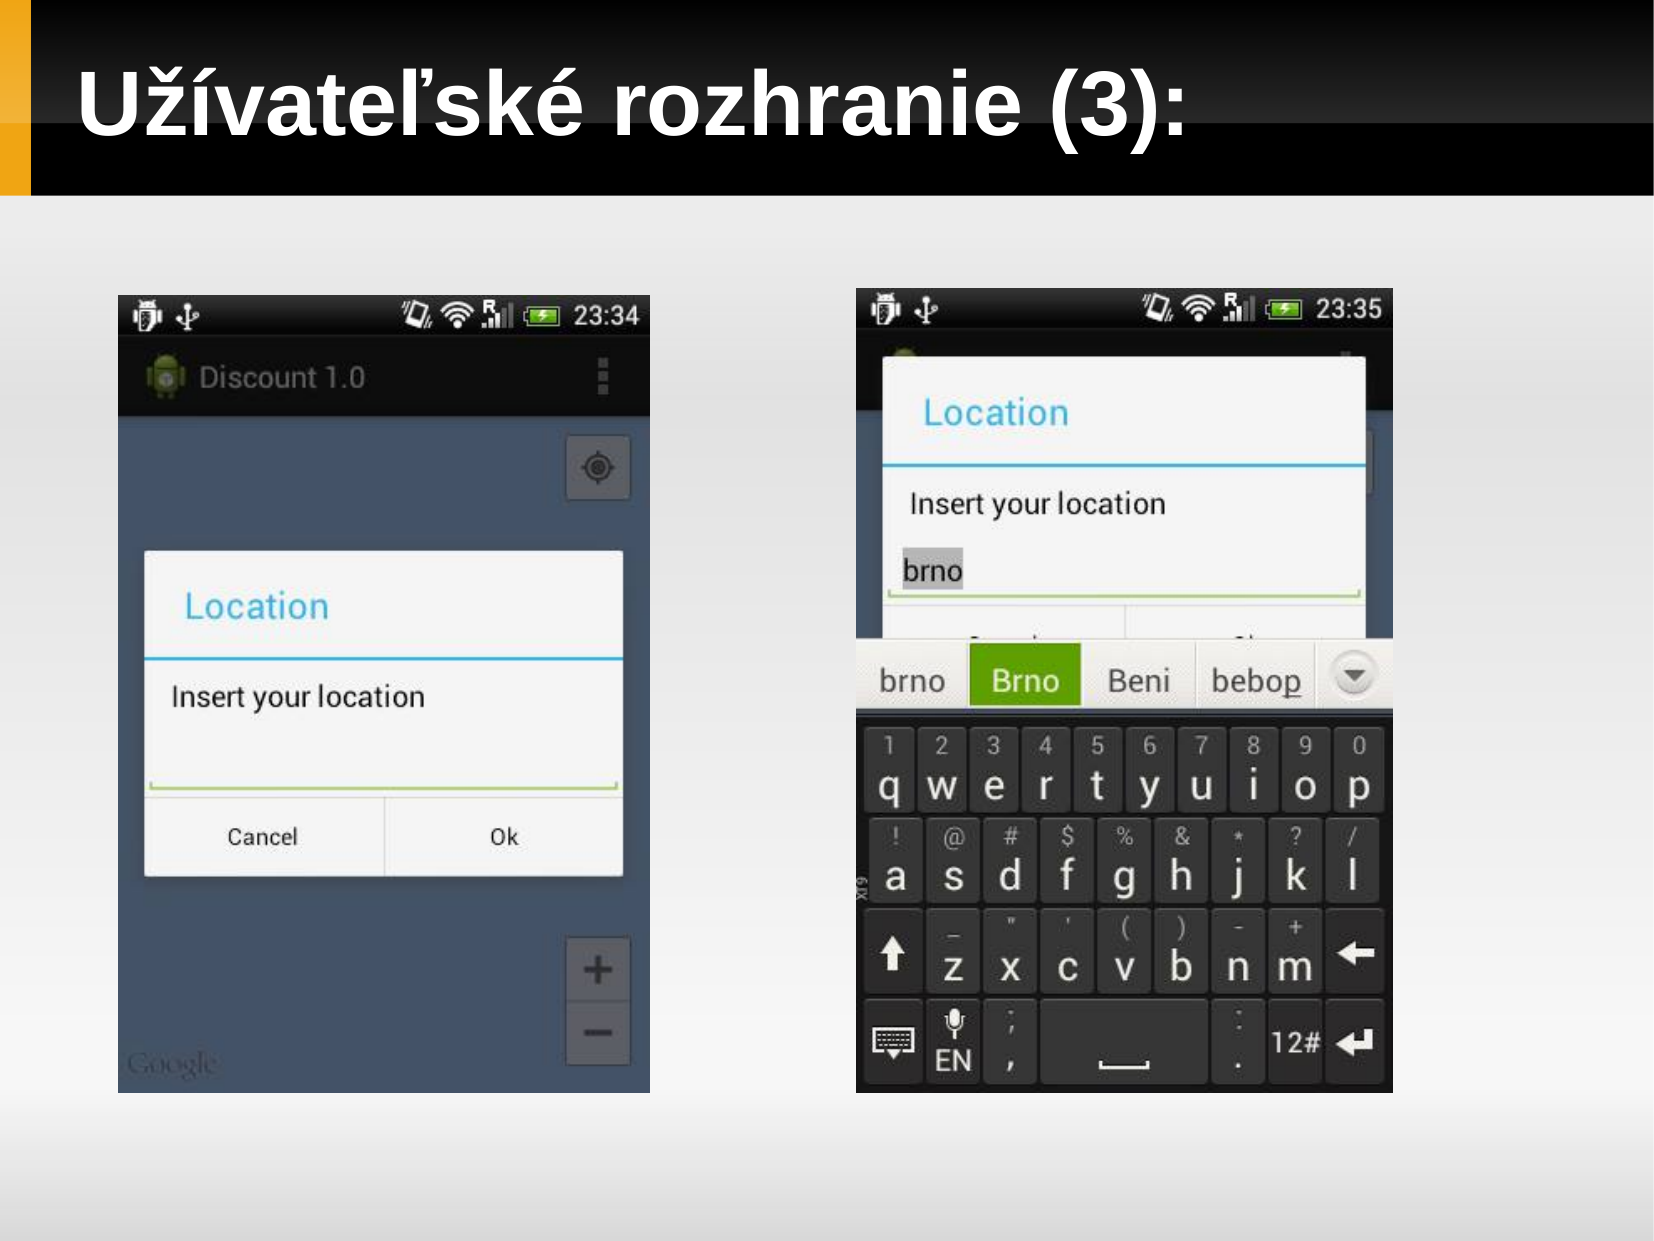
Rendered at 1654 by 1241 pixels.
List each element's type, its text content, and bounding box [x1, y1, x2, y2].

title Užívateľské rozhranie (3): [76, 0, 1565, 208]
picture [0, 0, 1654, 1241]
